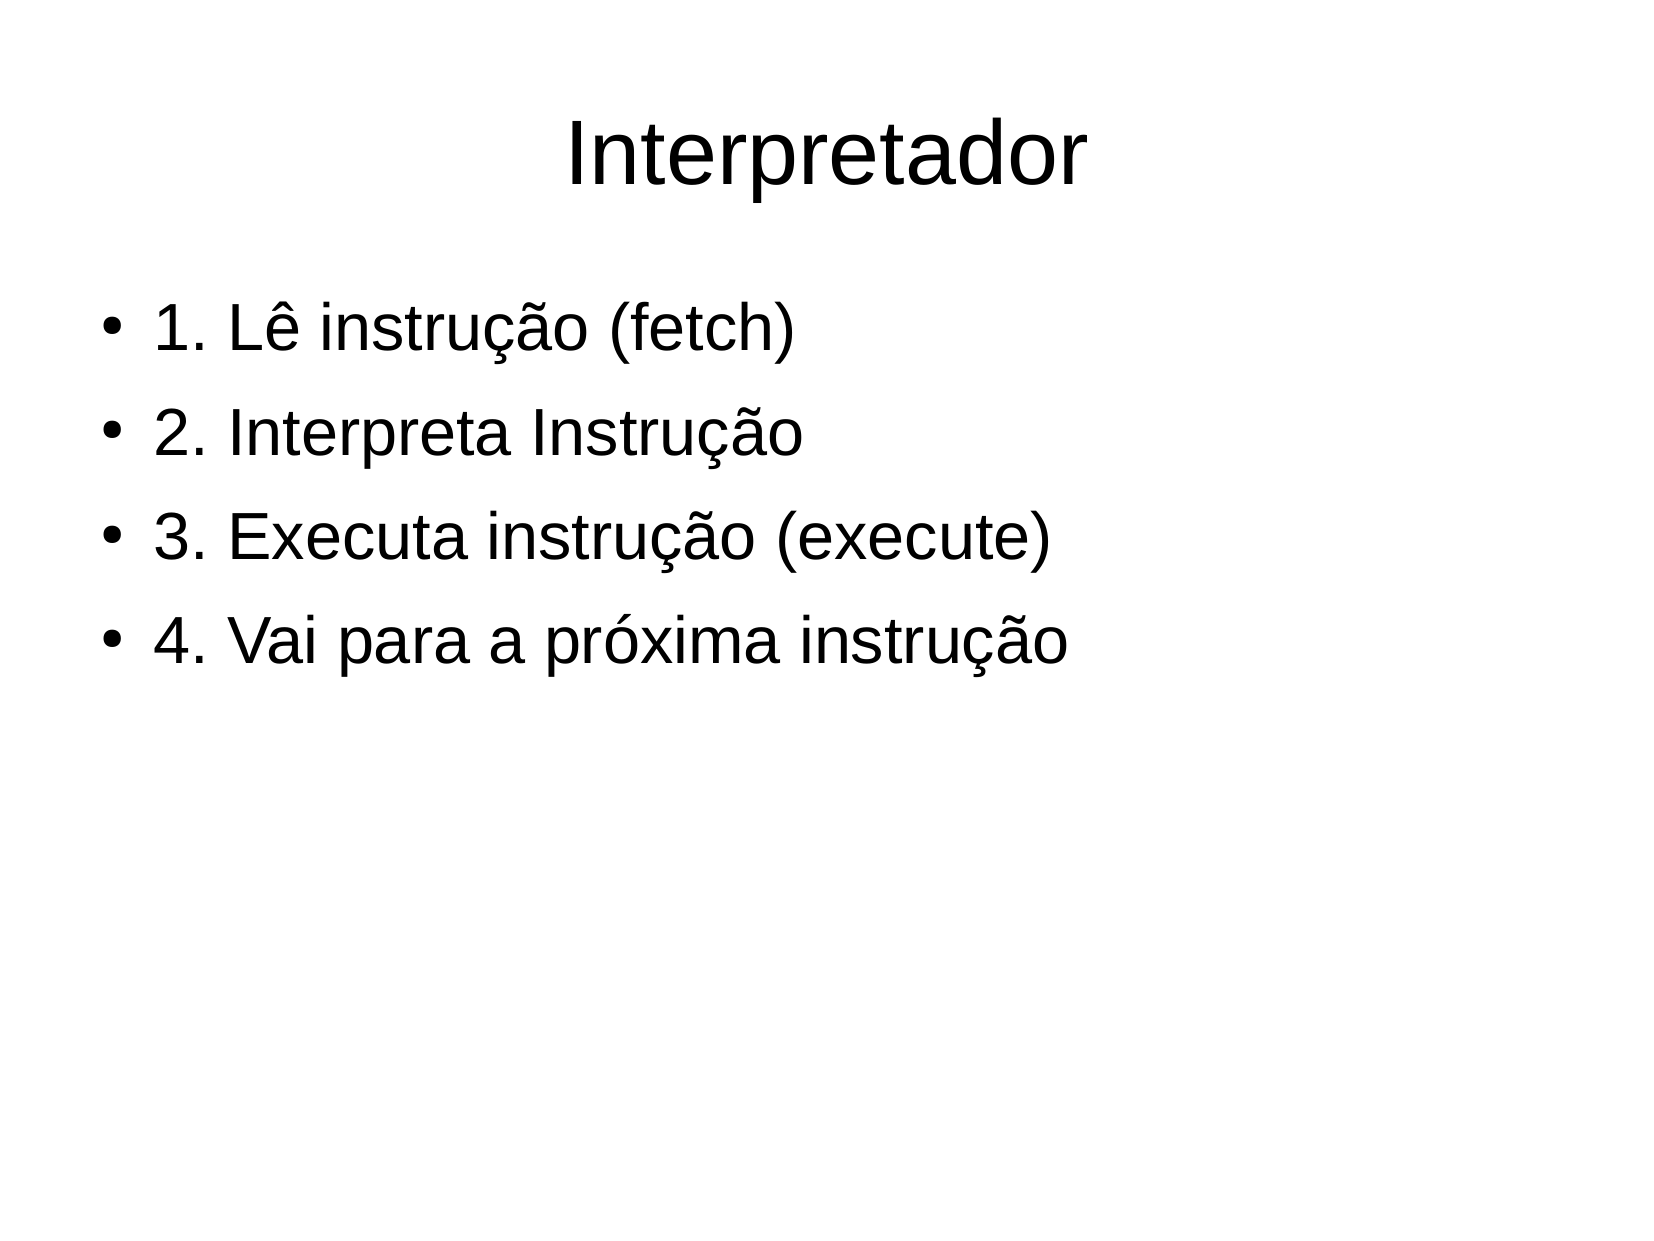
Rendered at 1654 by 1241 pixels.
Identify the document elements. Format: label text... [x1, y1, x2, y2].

list 1. Lê instrução (fetch) 2. Interpreta Instrução 3. Executa instrução (execute) 4. Vai para a próxima instrução [82, 290, 1571, 1010]
title Interpretador [82, 49, 1571, 257]
